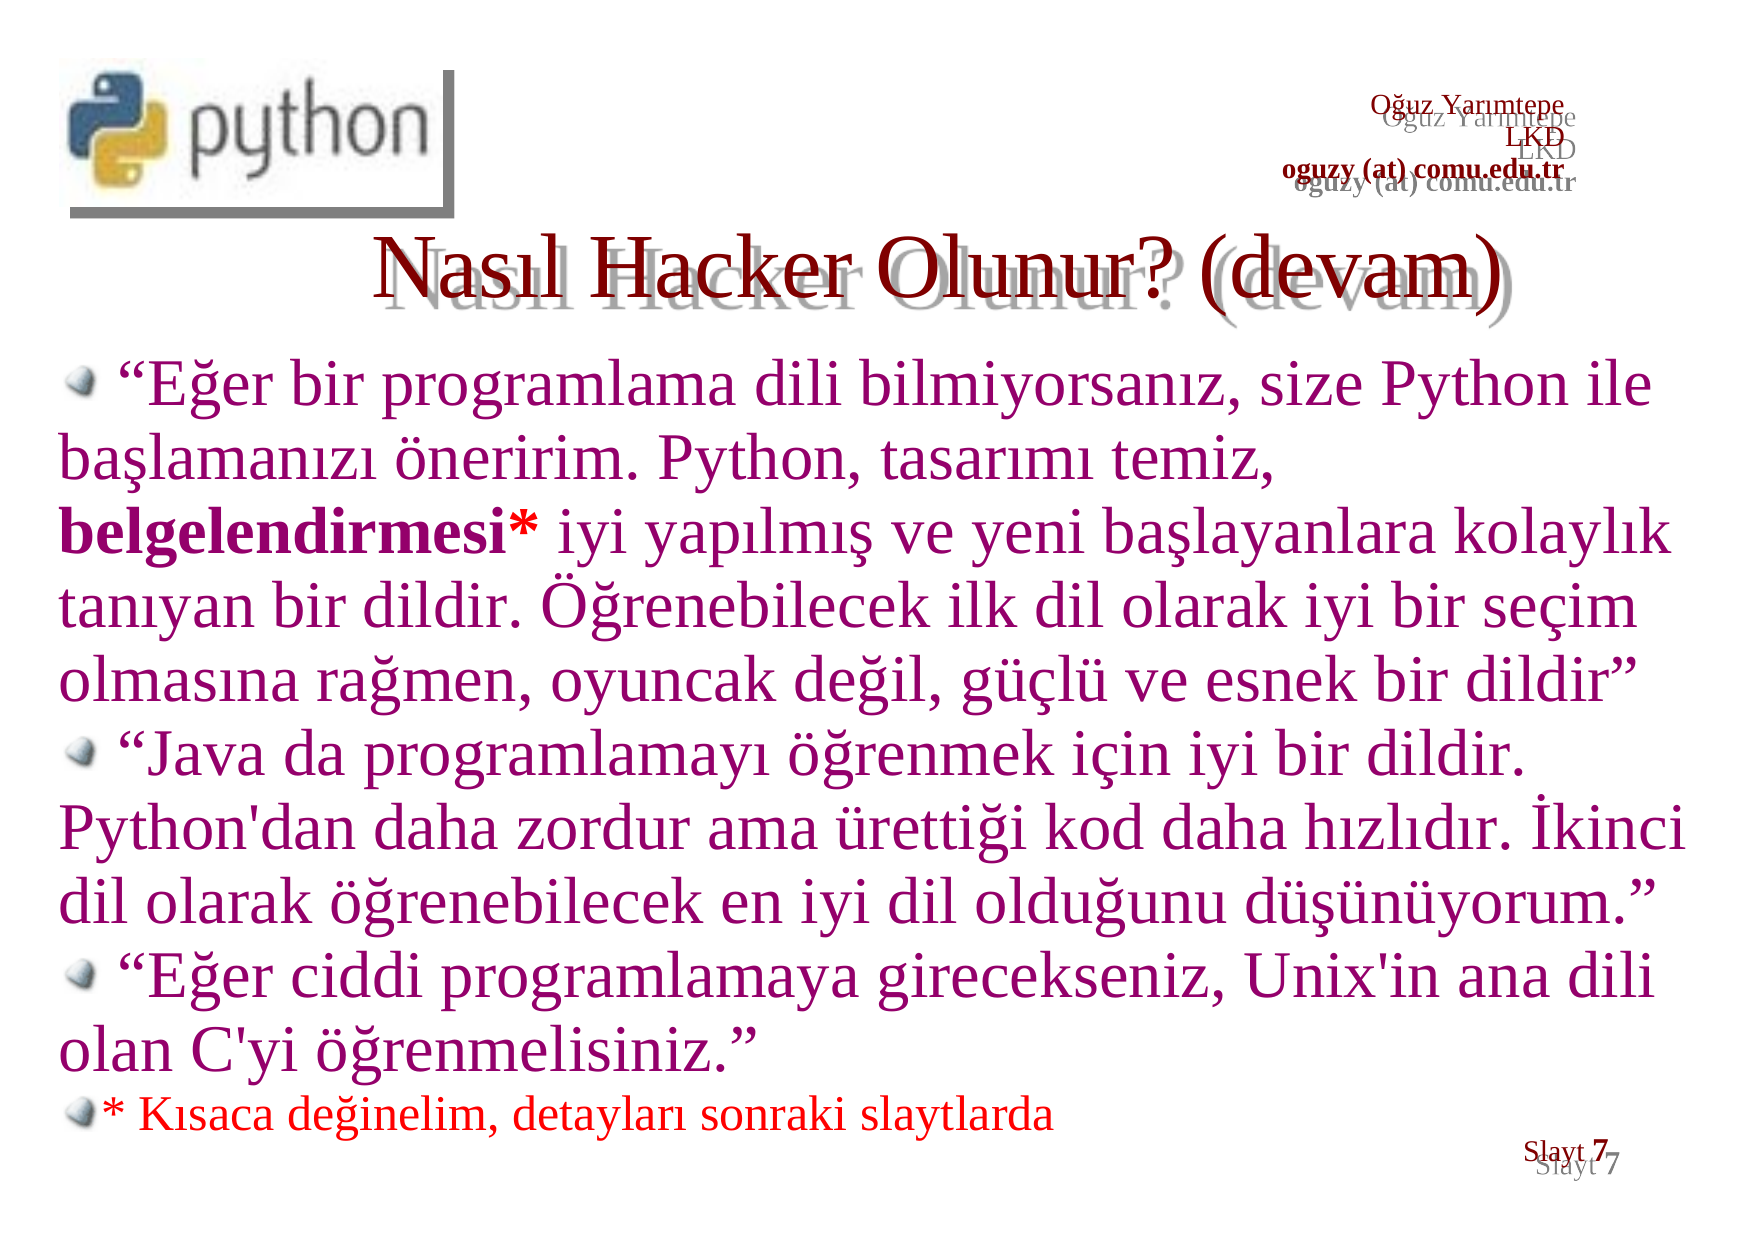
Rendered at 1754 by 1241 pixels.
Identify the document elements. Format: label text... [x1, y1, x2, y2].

picture [59, 58, 443, 207]
title Nasıl Hacker Olunur? (devam) [194, 196, 1684, 306]
subtitle “Eğer bir programlama dili bilmiyorsanız, size Python ile başlamanızı öneririm. Python, tasarımı temiz, belgelendirmesi* iyi yapılmış ve yeni başlayanlara kolaylık tanıyan bir dildir. Öğrenebilecek ilk dil olarak iyi bir seçim olmasına rağmen, oyuncak değil, güçlü ve esnek bir dildir” “Java da programlamayı öğrenmek için iyi bir dildir. Python'dan daha zordur ama ürettiği kod daha hızlıdır. İkinci dil olarak öğrenebilecek en iyi dil olduğunu düşünüyorum.” “Eğer ciddi programlamaya girecekseniz, Unix'in ana dili olan C'yi öğrenmelisiniz.” * Kısaca değinelim, detayları sonraki slaytlarda [59, 306, 1695, 1182]
